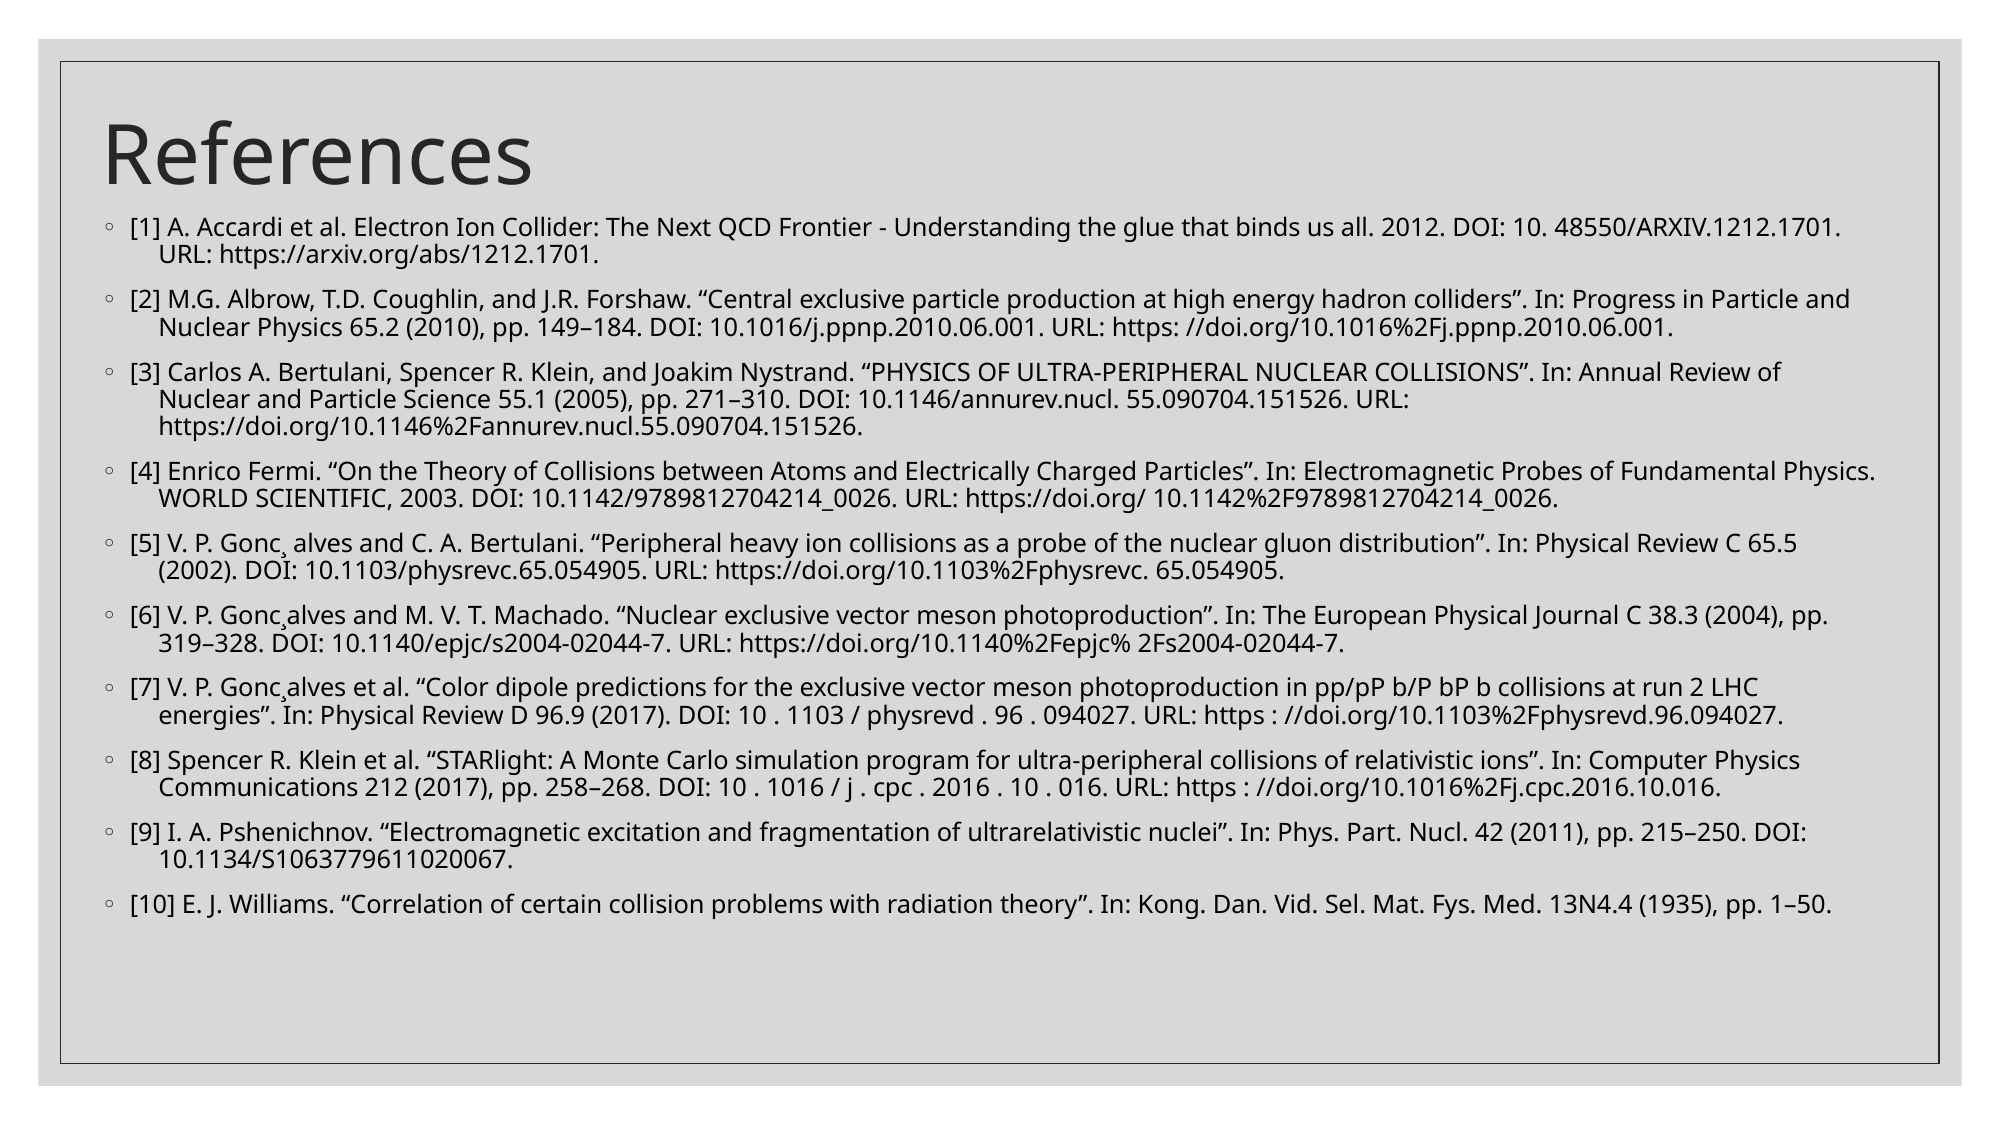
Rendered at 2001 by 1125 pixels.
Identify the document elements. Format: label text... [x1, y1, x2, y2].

title References [86, 45, 1737, 207]
list [1] A. Accardi et al. Electron Ion Collider: The Next QCD Frontier - Understanding the glue that binds us all. 2012. DOI: 10. 48550/ARXIV.1212.1701. URL: https://arxiv.org/abs/1212.1701. [2] M.G. Albrow, T.D. Coughlin, and J.R. Forshaw. “Central exclusive particle production at high energy hadron colliders”. In: Progress in Particle and Nuclear Physics 65.2 (2010), pp. 149–184. DOI: 10.1016/j.ppnp.2010.06.001. URL: https: //doi.org/10.1016%2Fj.ppnp.2010.06.001. [3] Carlos A. Bertulani, Spencer R. Klein, and Joakim Nystrand. “PHYSICS OF ULTRA-PERIPHERAL NUCLEAR COLLISIONS”. In: Annual Review of Nuclear and Particle Science 55.1 (2005), pp. 271–310. DOI: 10.1146/annurev.nucl. 55.090704.151526. URL: https://doi.org/10.1146%2Fannurev.nucl.55.090704.151526. [4] Enrico Fermi. “On the Theory of Collisions between Atoms and Electrically Charged Particles”. In: Electromagnetic Probes of Fundamental Physics. WORLD SCIENTIFIC, 2003. DOI: 10.1142/9789812704214_0026. URL: https://doi.org/ 10.1142%2F9789812704214_0026. [5] V. P. Gonc¸ alves and C. A. Bertulani. “Peripheral heavy ion collisions as a probe of the nuclear gluon distribution”. In: Physical Review C 65.5 (2002). DOI: 10.1103/physrevc.65.054905. URL: https://doi.org/10.1103%2Fphysrevc. 65.054905. [6] V. P. Gonc¸alves and M. V. T. Machado. “Nuclear exclusive vector meson photoproduction”. In: The European Physical Journal C 38.3 (2004), pp. 319–328. DOI: 10.1140/epjc/s2004-02044-7. URL: https://doi.org/10.1140%2Fepjc% 2Fs2004-02044-7. [7] V. P. Gonc¸alves et al. “Color dipole predictions for the exclusive vector meson photoproduction in pp/pP b/P bP b collisions at run 2 LHC energies”. In: Physical Review D 96.9 (2017). DOI: 10 . 1103 / physrevd . 96 . 094027. URL: https : //doi.org/10.1103%2Fphysrevd.96.094027. [8] Spencer R. Klein et al. “STARlight: A Monte Carlo simulation program for ultra-peripheral collisions of relativistic ions”. In: Computer Physics Communications 212 (2017), pp. 258–268. DOI: 10 . 1016 / j . cpc . 2016 . 10 . 016. URL: https : //doi.org/10.1016%2Fj.cpc.2016.10.016. [9] I. A. Pshenichnov. “Electromagnetic excitation and fragmentation of ultrarelativistic nuclei”. In: Phys. Part. Nucl. 42 (2011), pp. 215–250. DOI: 10.1134/S1063779611020067. [10] E. J. Williams. “Correlation of certain collision problems with radiation theory”. In: Kong. Dan. Vid. Sel. Mat. Fys. Med. 13N4.4 (1935), pp. 1–50. [86, 207, 1896, 1032]
